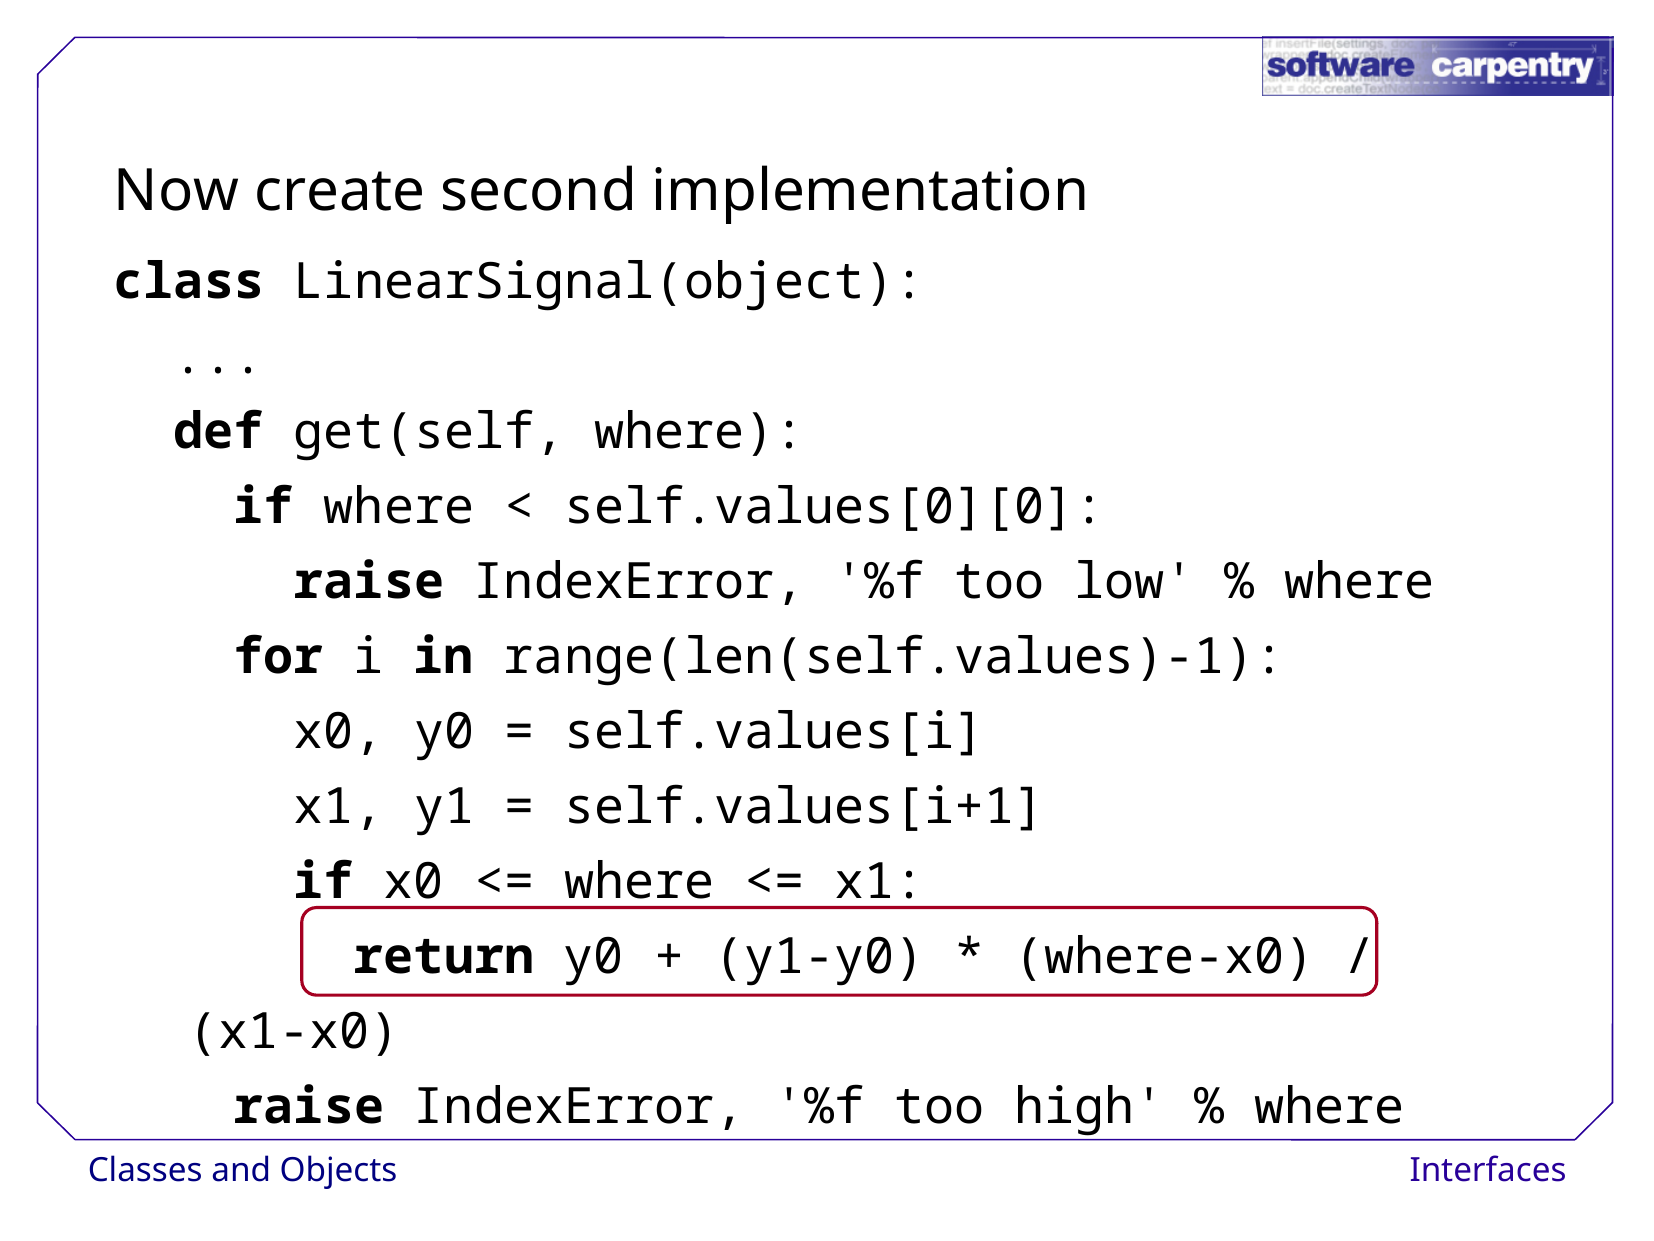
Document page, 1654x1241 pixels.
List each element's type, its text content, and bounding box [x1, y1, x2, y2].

picture [1262, 36, 1614, 96]
text_box Now create second implementation [99, 109, 1517, 225]
text_box class LinearSignal(object): ... def get(self, where): if where < self.values[0][0]: raise IndexError, '%f too low' % where for i in range(len(self.values)-1): x0, y0 = self.values[i] x1, y1 = self.values[i+1] if x0 <= where <= x1: return y0 + (y1-y0) * (where-x0) / (x1-x0) raise IndexError, '%f too high' % where [99, 225, 1517, 1142]
